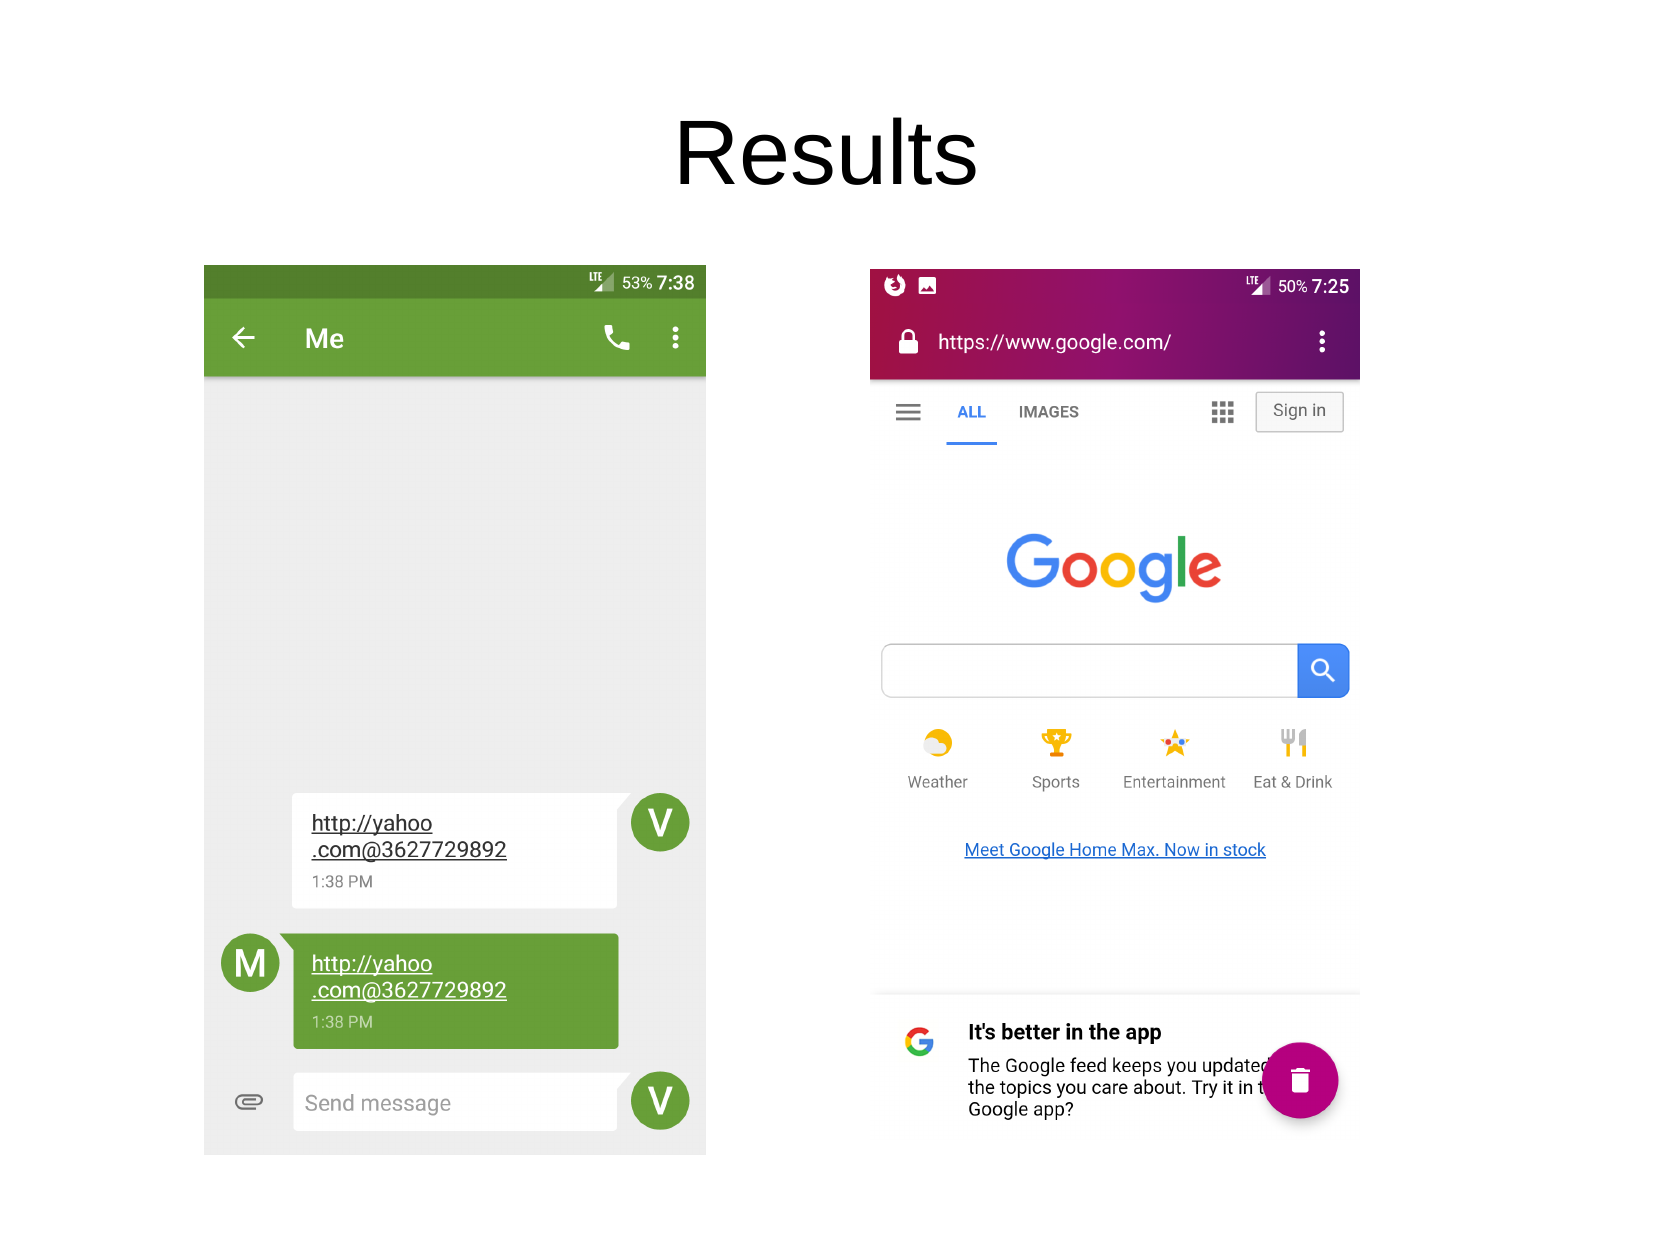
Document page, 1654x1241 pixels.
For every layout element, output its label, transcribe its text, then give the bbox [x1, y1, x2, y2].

picture [870, 269, 1360, 1141]
picture [204, 265, 706, 1156]
title Results [82, 49, 1571, 257]
